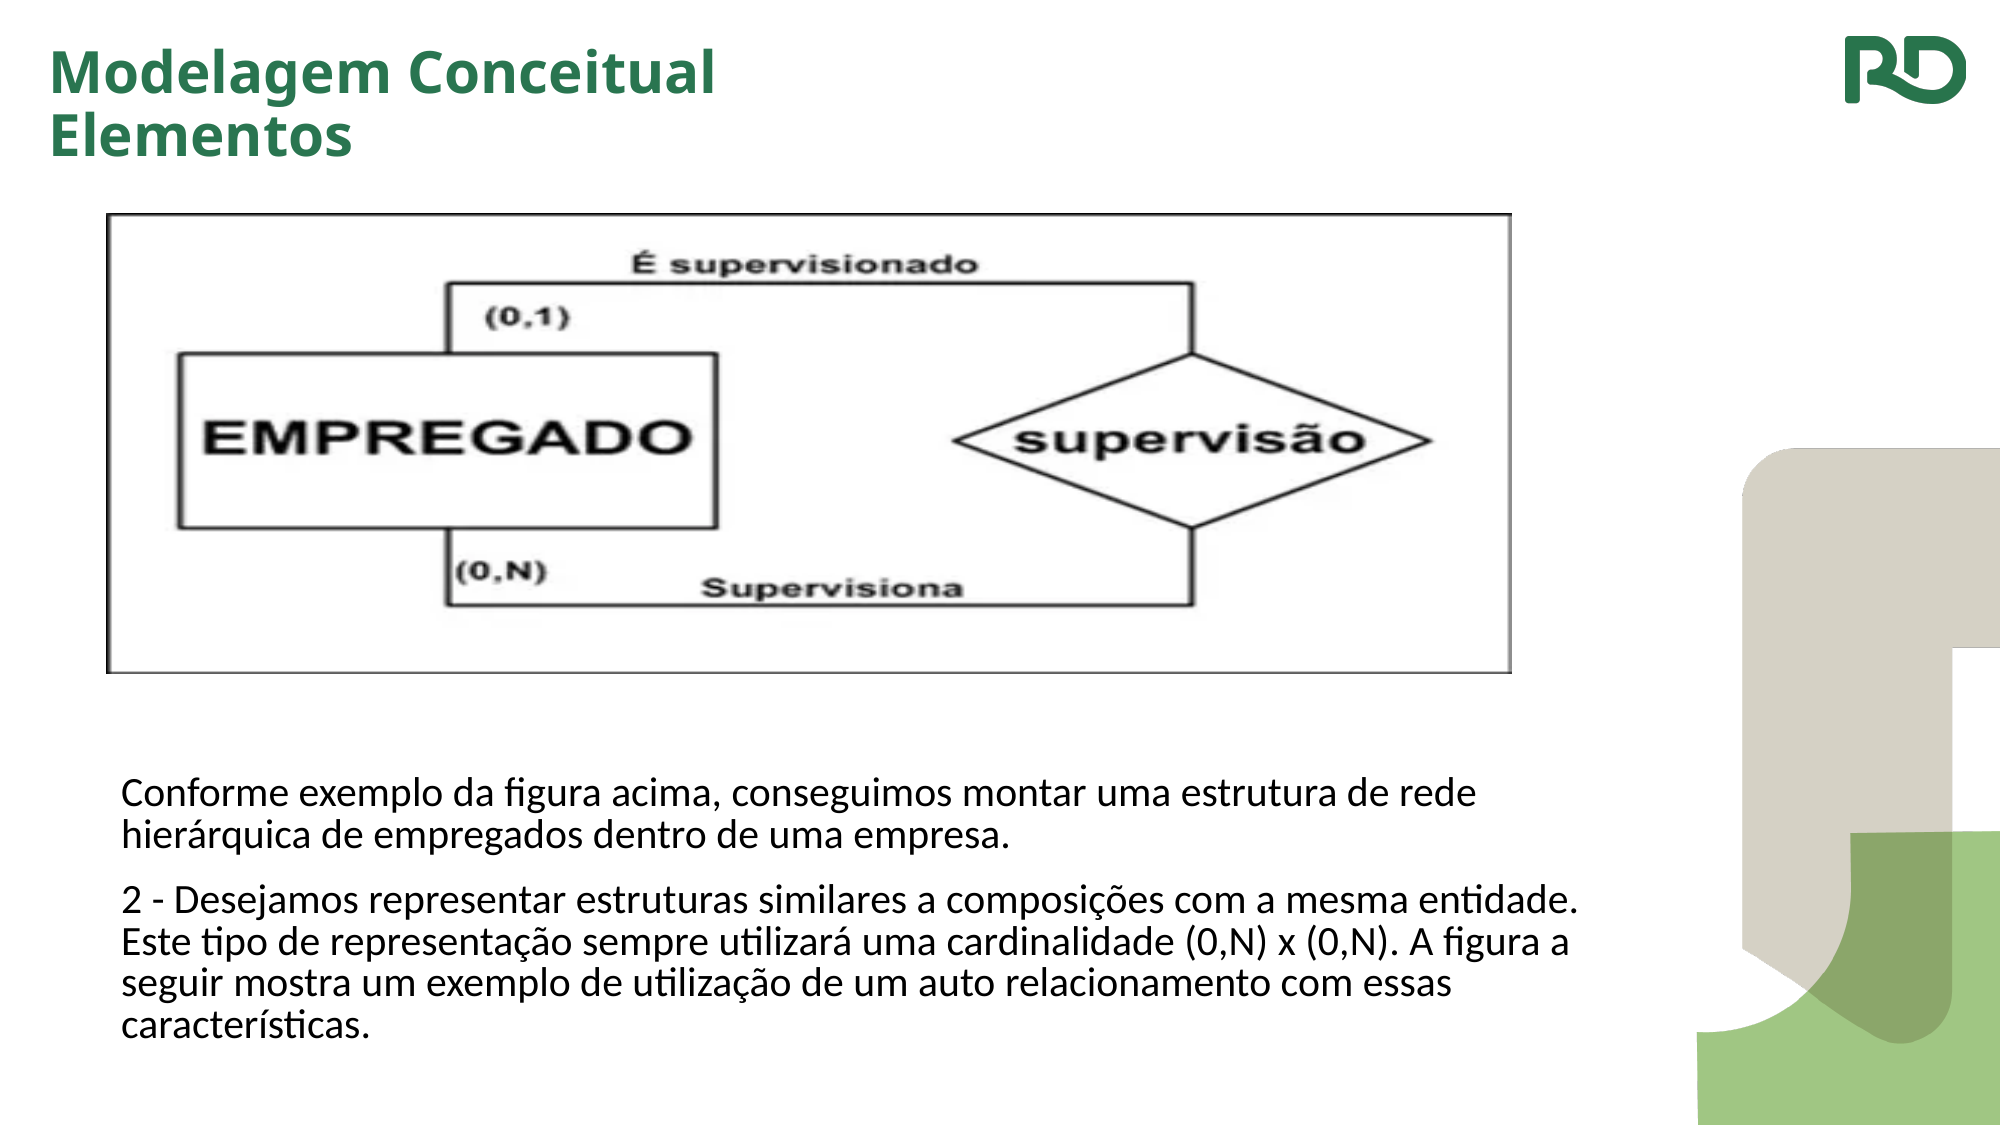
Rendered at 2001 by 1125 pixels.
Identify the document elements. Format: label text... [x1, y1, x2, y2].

text_box Modelagem Conceitual Elementos [33, 35, 1477, 180]
picture [106, 213, 1512, 674]
picture [1683, 416, 2000, 1125]
text_box Conforme exemplo da figura acima, conseguimos montar uma estrutura de rede hierárquica de empregados dentro de uma empresa. 2 - Desejamos representar estruturas similares a composições com a mesma entidade. Este tipo de representação sempre utilizará uma cardinalidade (0,N) x (0,N). A figura a seguir mostra um exemplo de utilização de um auto relacionamento com essas características. [106, 767, 1666, 1072]
